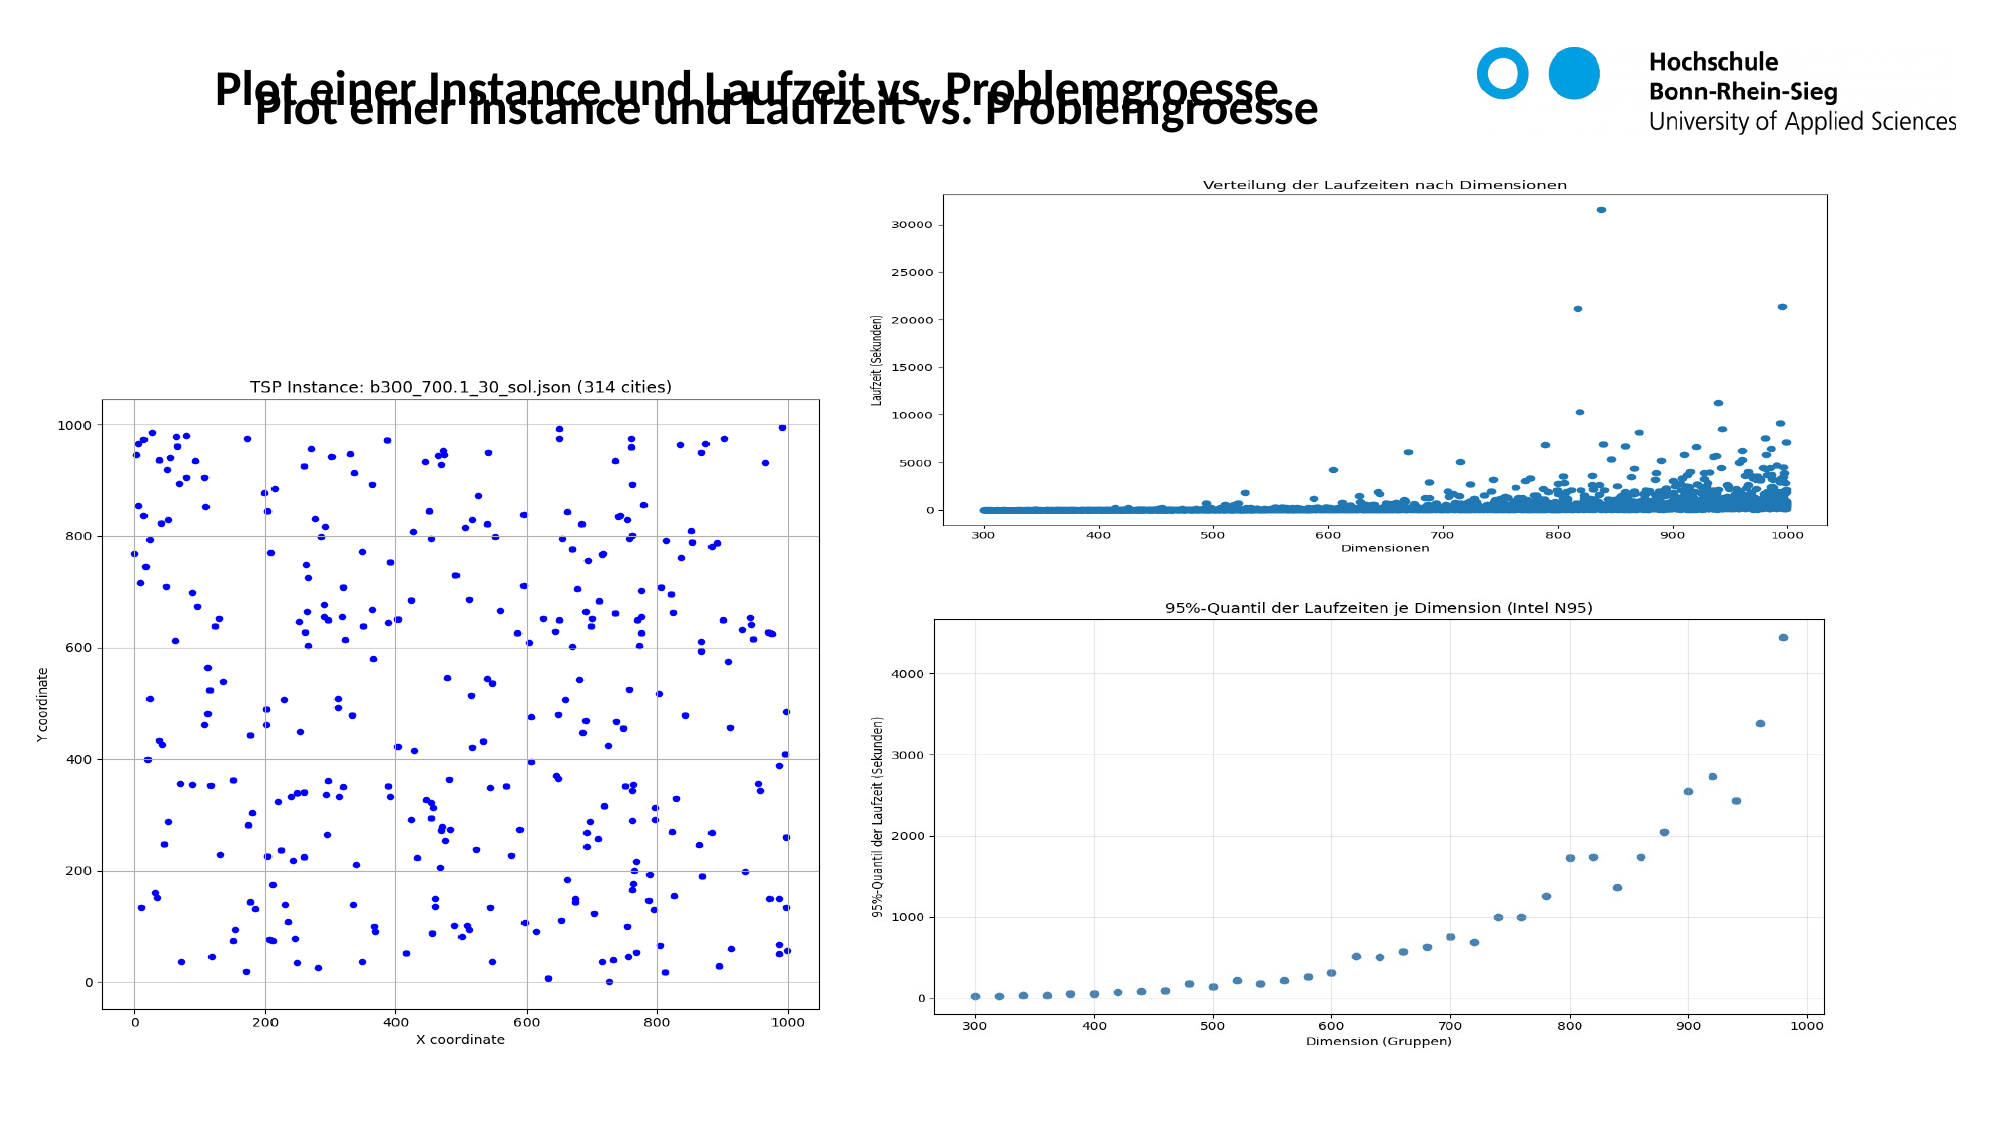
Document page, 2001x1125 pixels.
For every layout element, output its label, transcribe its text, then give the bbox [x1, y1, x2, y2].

title Plot einer Instance und Laufzeit vs. Problemgroesse [200, 36, 1375, 143]
picture [1488, 58, 1517, 89]
picture [1477, 47, 1956, 135]
picture [1477, 47, 1497, 66]
picture [22, 367, 835, 1059]
picture [856, 170, 1841, 563]
picture [856, 590, 1841, 1059]
